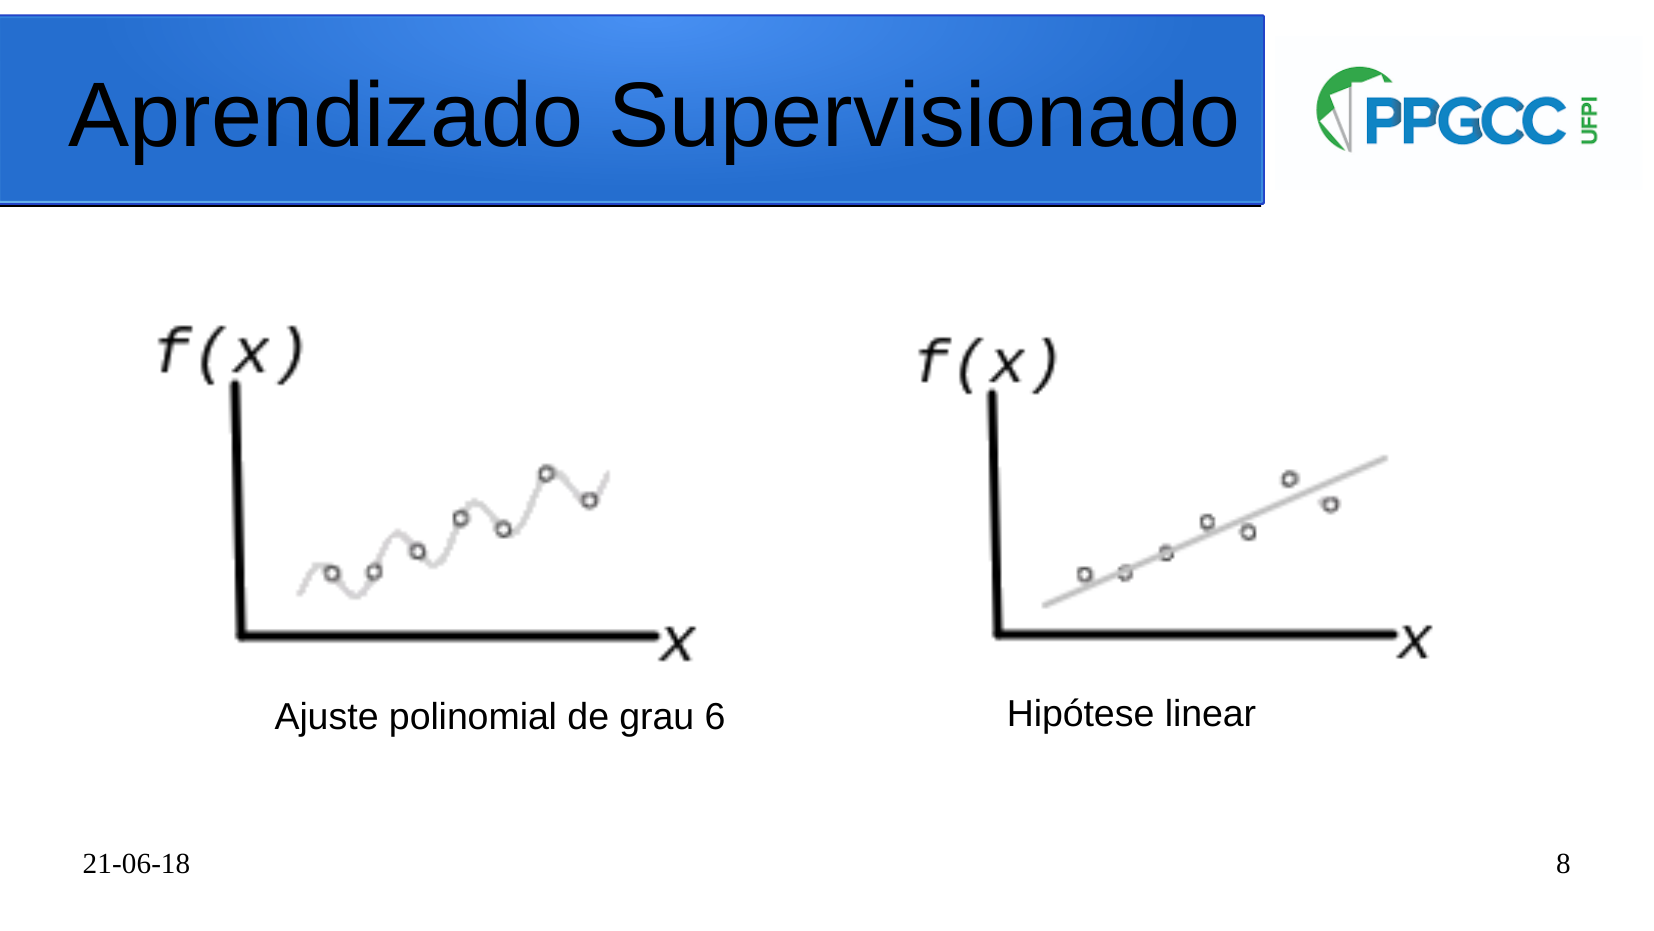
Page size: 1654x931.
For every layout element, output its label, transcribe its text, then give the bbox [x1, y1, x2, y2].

picture [911, 330, 1465, 662]
title Aprendizado Supervisionado [59, 12, 1252, 217]
picture [141, 318, 721, 674]
text_box Ajuste polinomial de grau 6 [259, 687, 886, 745]
text_box Hipótese linear [992, 685, 1418, 742]
picture [1275, 36, 1643, 190]
